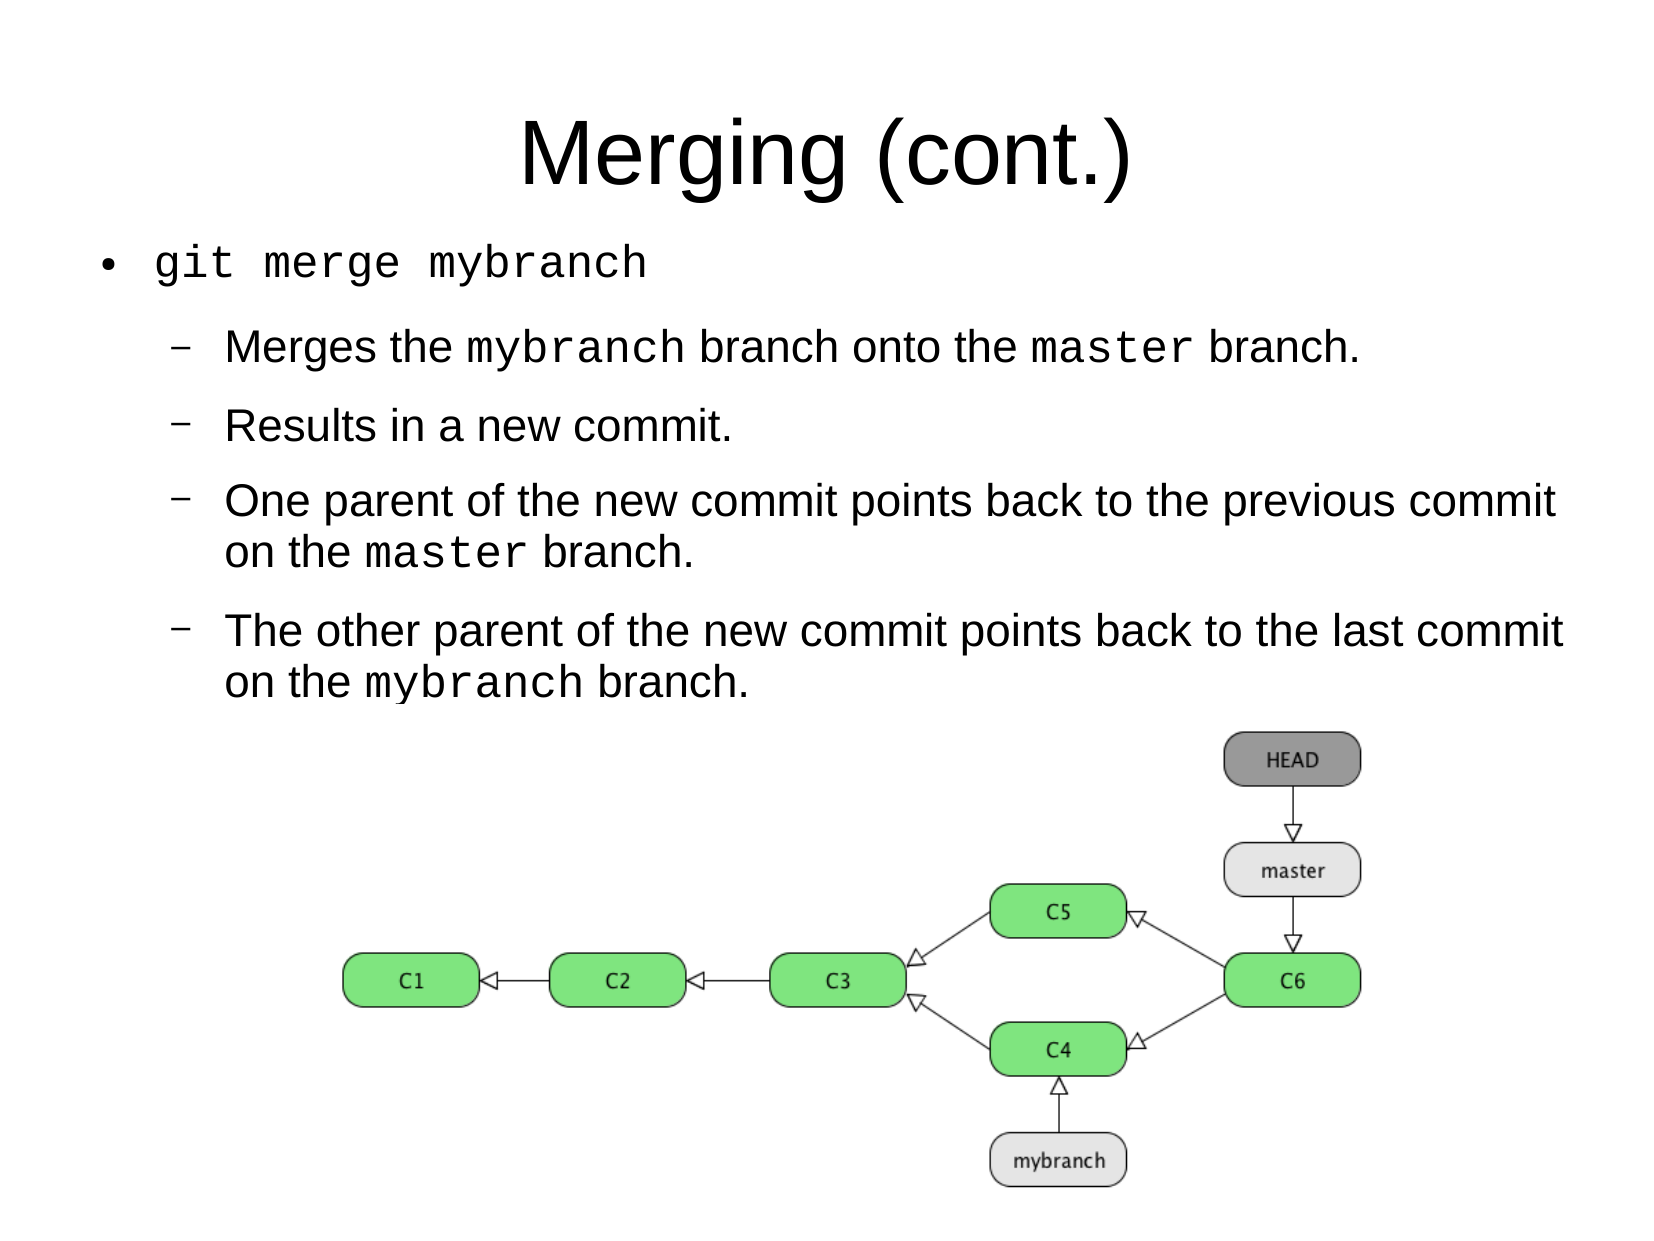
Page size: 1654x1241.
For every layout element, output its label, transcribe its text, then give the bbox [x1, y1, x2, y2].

list git merge mybranch Merges the mybranch branch onto the master branch. Results in a new commit. One parent of the new commit points back to the previous commit on the master branch. The other parent of the new commit points back to the last commit on the mybranch branch. [82, 240, 1571, 1109]
picture [315, 704, 1389, 1215]
title Merging (cont.) [82, 49, 1571, 240]
